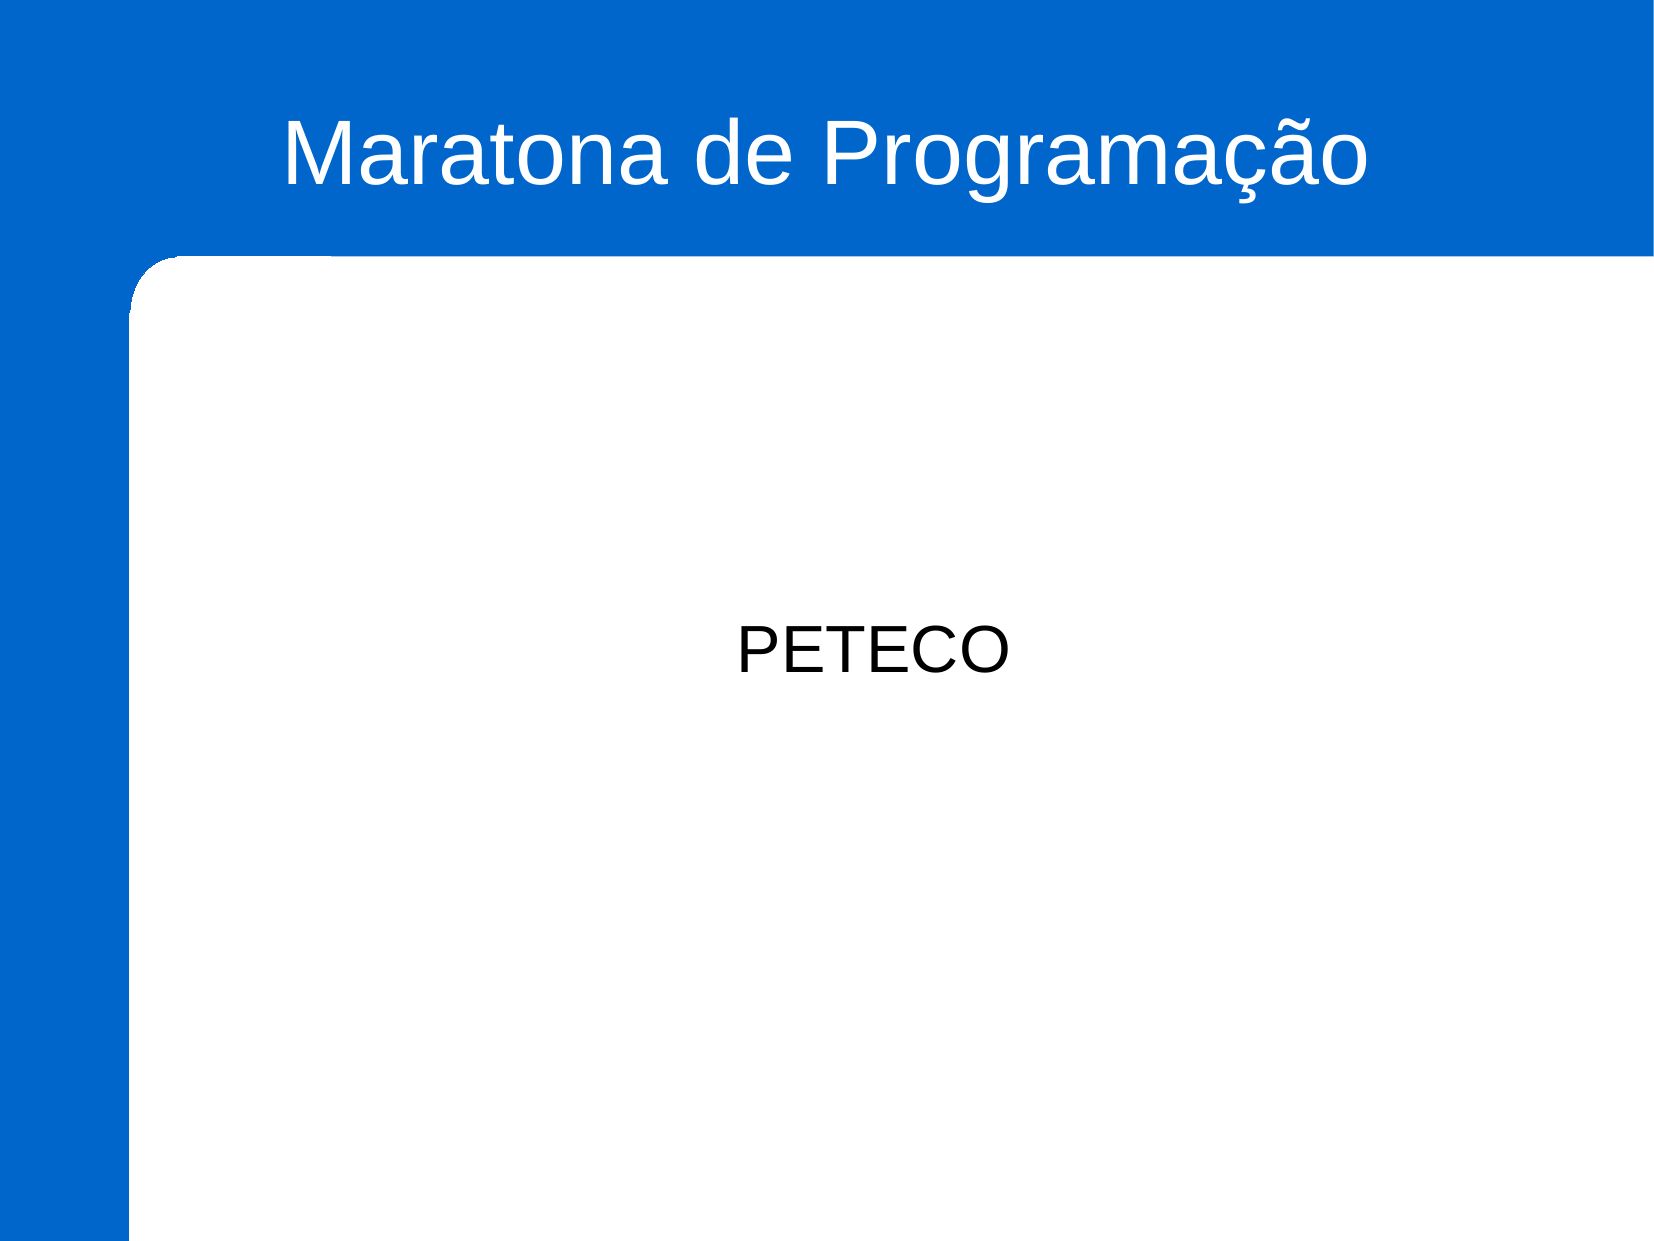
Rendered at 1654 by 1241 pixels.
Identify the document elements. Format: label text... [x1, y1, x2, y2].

title Maratona de Programação [82, 49, 1571, 257]
subtitle PETECO [129, 290, 1619, 1010]
